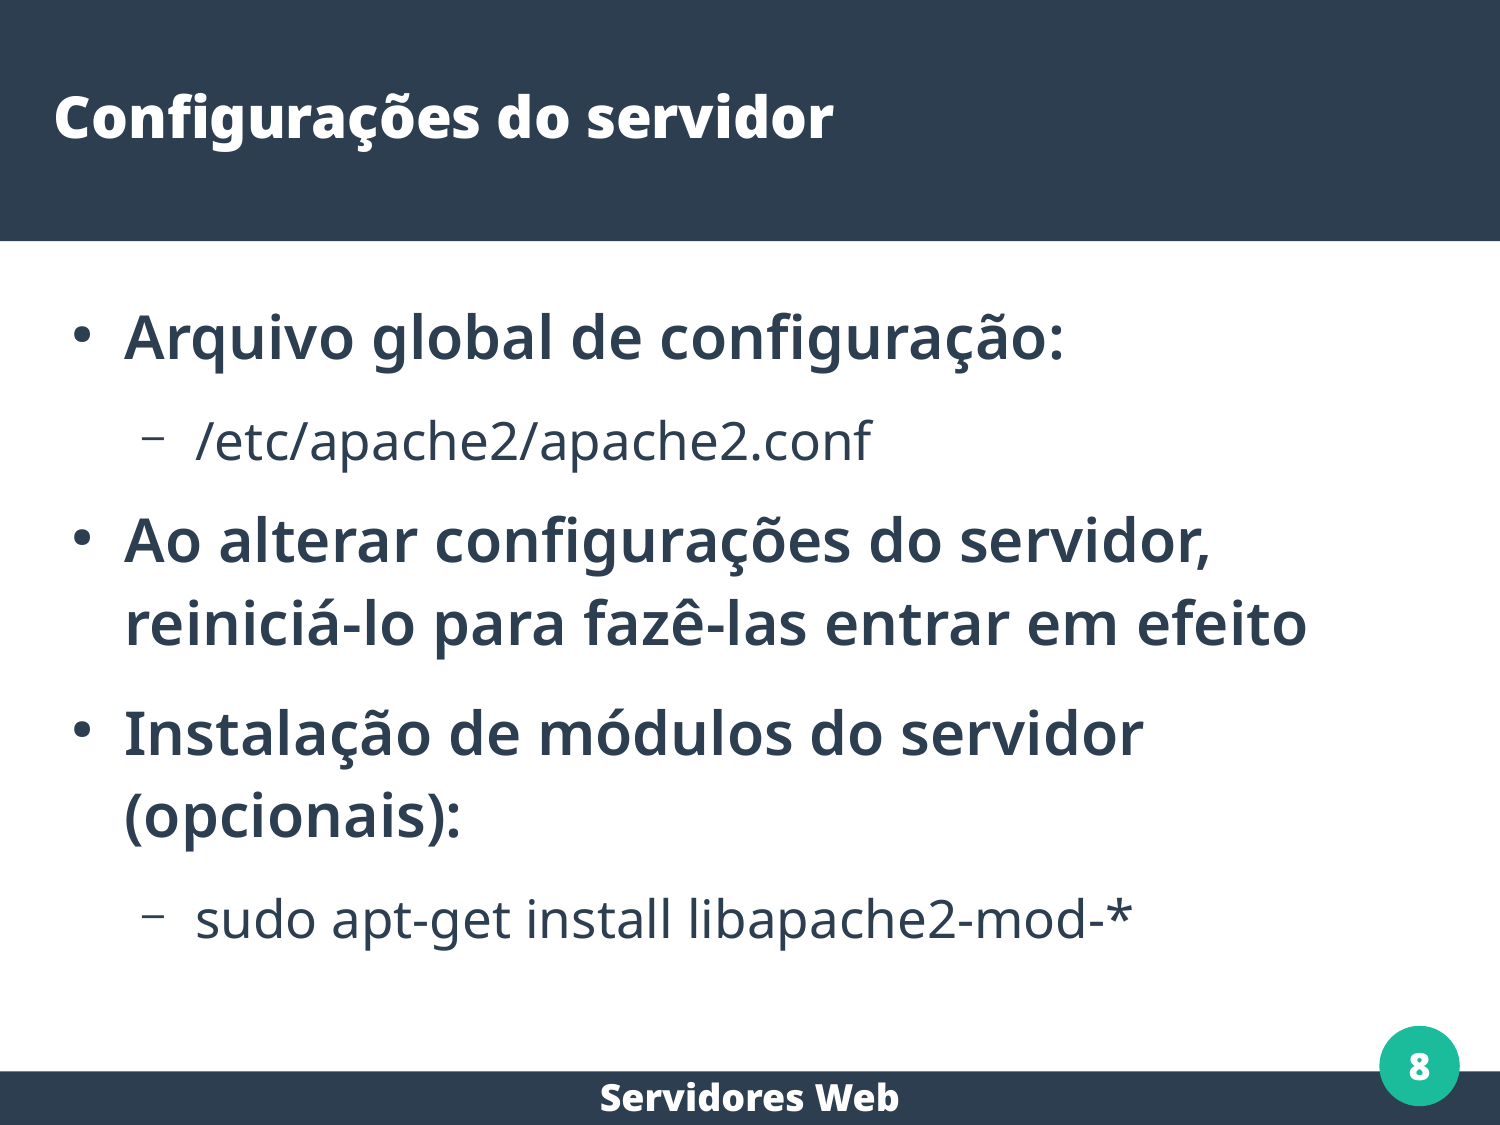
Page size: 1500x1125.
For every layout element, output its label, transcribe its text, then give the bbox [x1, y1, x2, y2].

list Arquivo global de configuração: /etc/apache2/apache2.conf Ao alterar configurações do servidor, reiniciá-lo para fazê-las entrar em efeito Instalação de módulos do servidor (opcionais): sudo apt-get install libapache2-mod-* [53, 294, 1447, 1045]
title Configurações do servidor [53, 44, 1447, 188]
